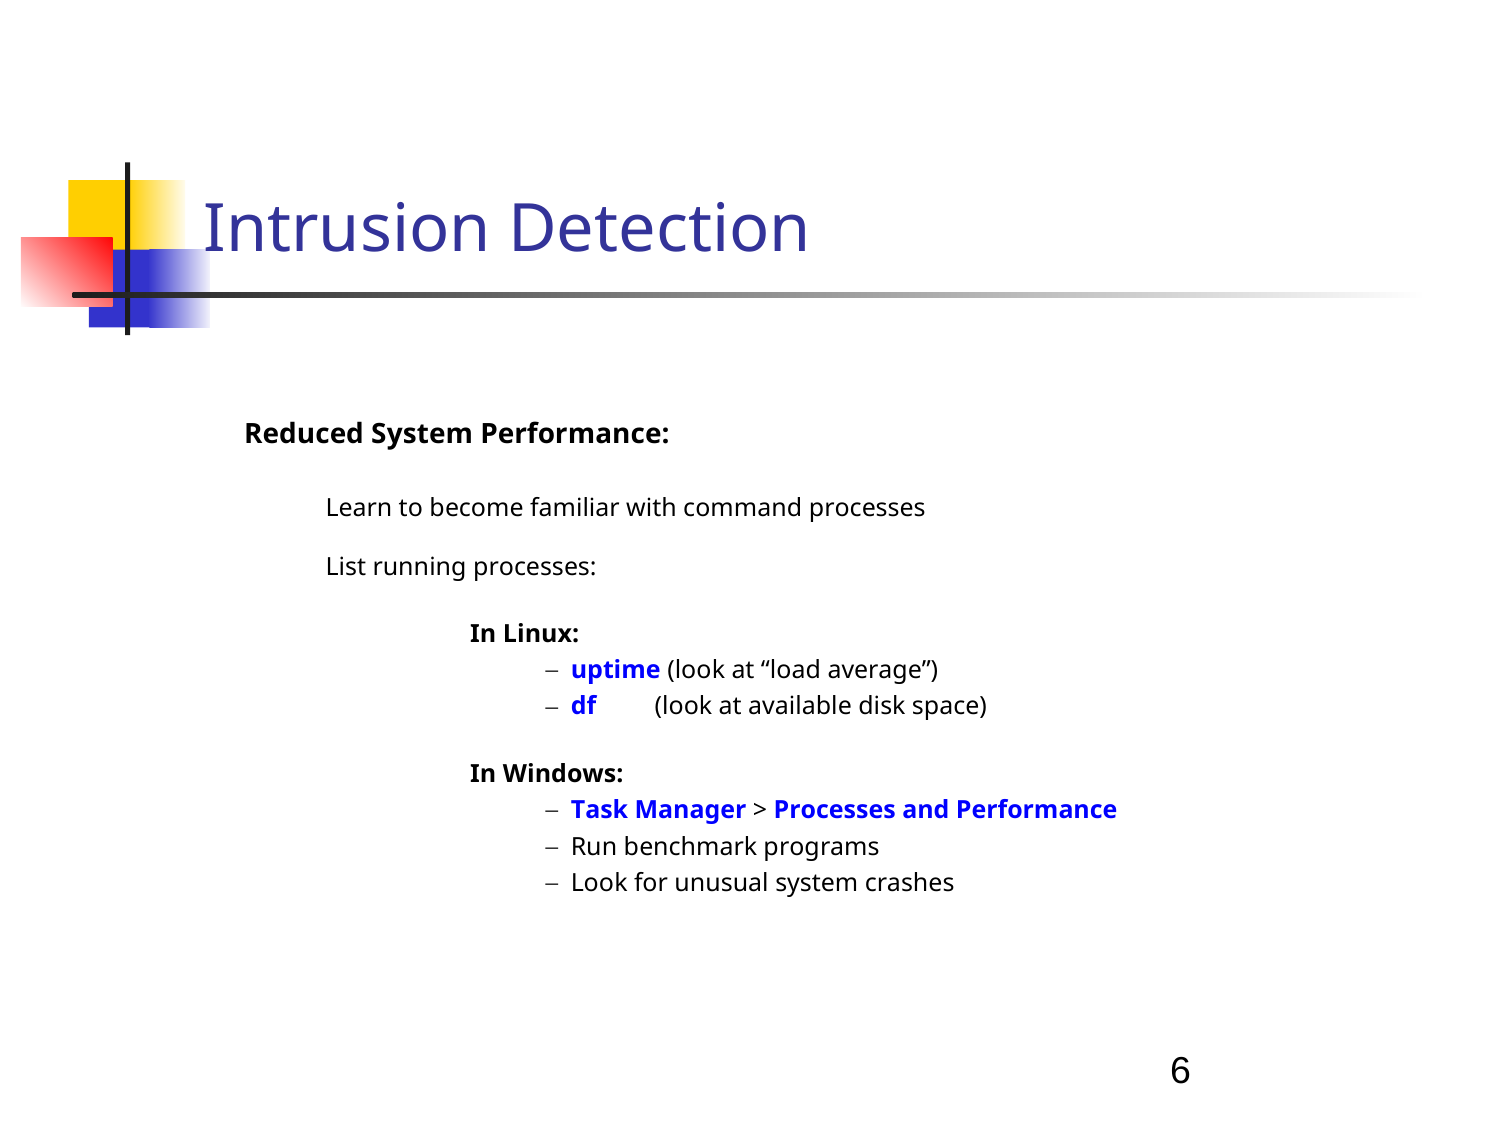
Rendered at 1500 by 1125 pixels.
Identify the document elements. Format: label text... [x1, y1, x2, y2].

title Intrusion Detection [188, 35, 1468, 276]
list Reduced System Performance: Learn to become familiar with command processes List running processes: In Linux: uptime (look at “load average”) df (look at available disk space) In Windows: Task Manager > Processes and Performance Run benchmark programs Look for unusual system crashes [229, 365, 1434, 1034]
